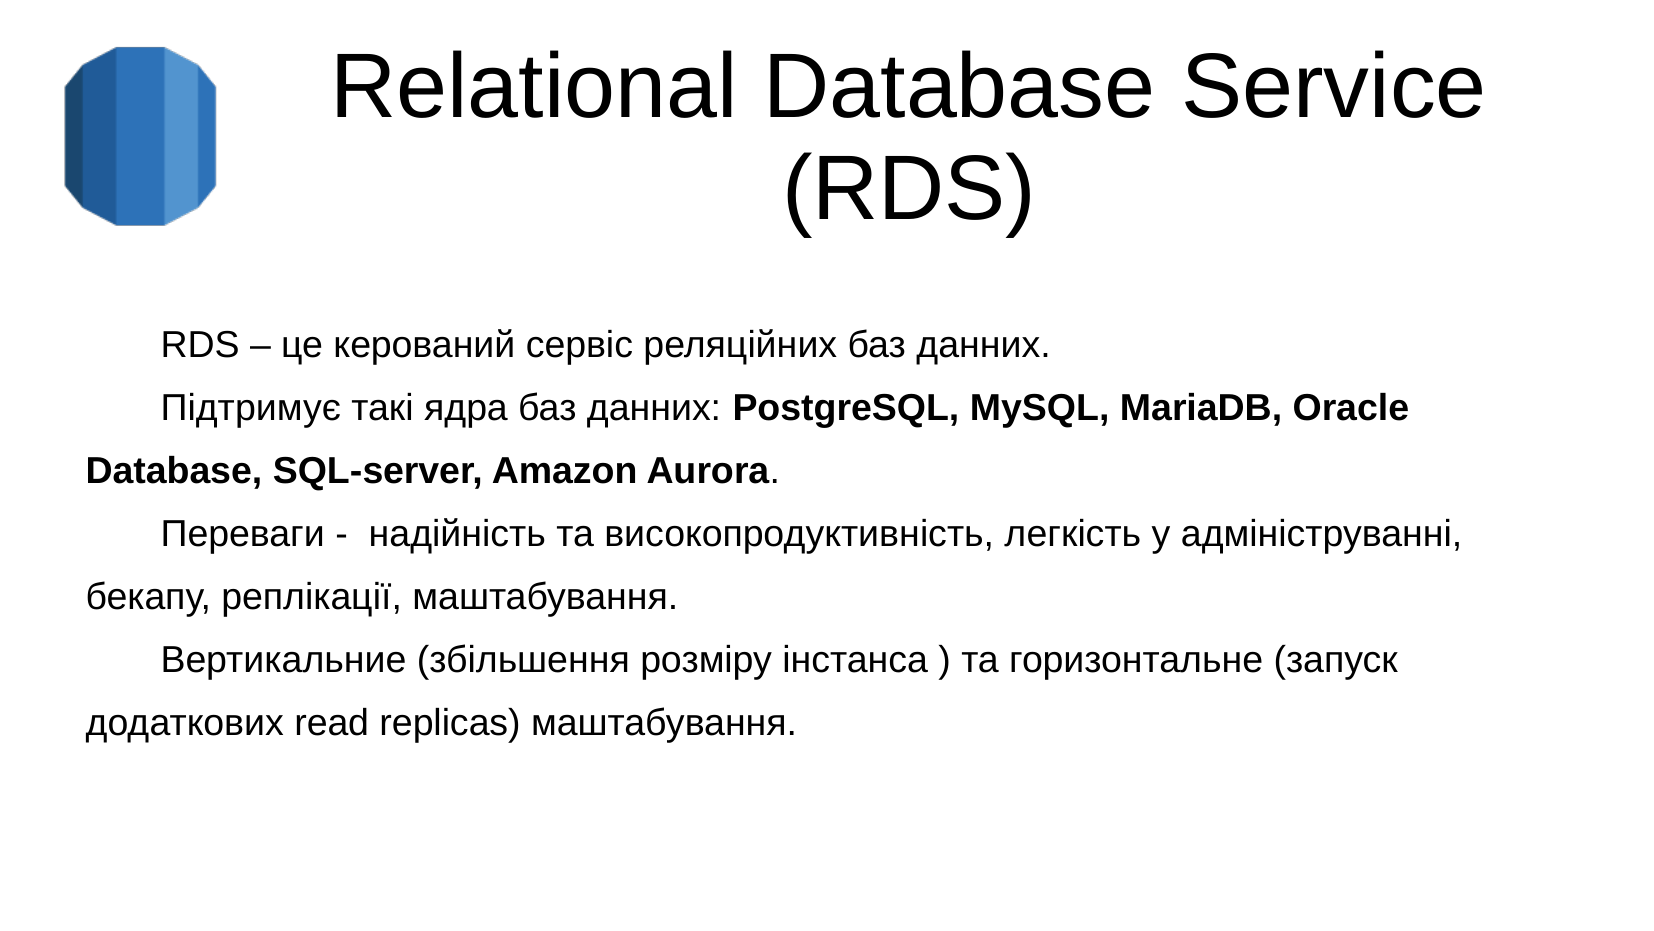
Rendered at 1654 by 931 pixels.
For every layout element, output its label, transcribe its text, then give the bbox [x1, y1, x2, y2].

picture [23, 13, 258, 260]
text_box RDS – це керований сервіс реляційних баз данних. Підтримує такі ядра баз данних: PostgreSQL, MySQL, MariaDB, Oracle Database, SQL-server, Amazon Aurora. Переваги - надійність та високопродуктивність, легкість у адмініструванні, бекапу, реплікації, маштабування. Вертикальние (збільшення розміру інстанса ) та горизонтальне (запуск додаткових read replicas) маштабування. [70, 295, 1583, 877]
title Relational Database Service (RDS) [236, 0, 1583, 291]
